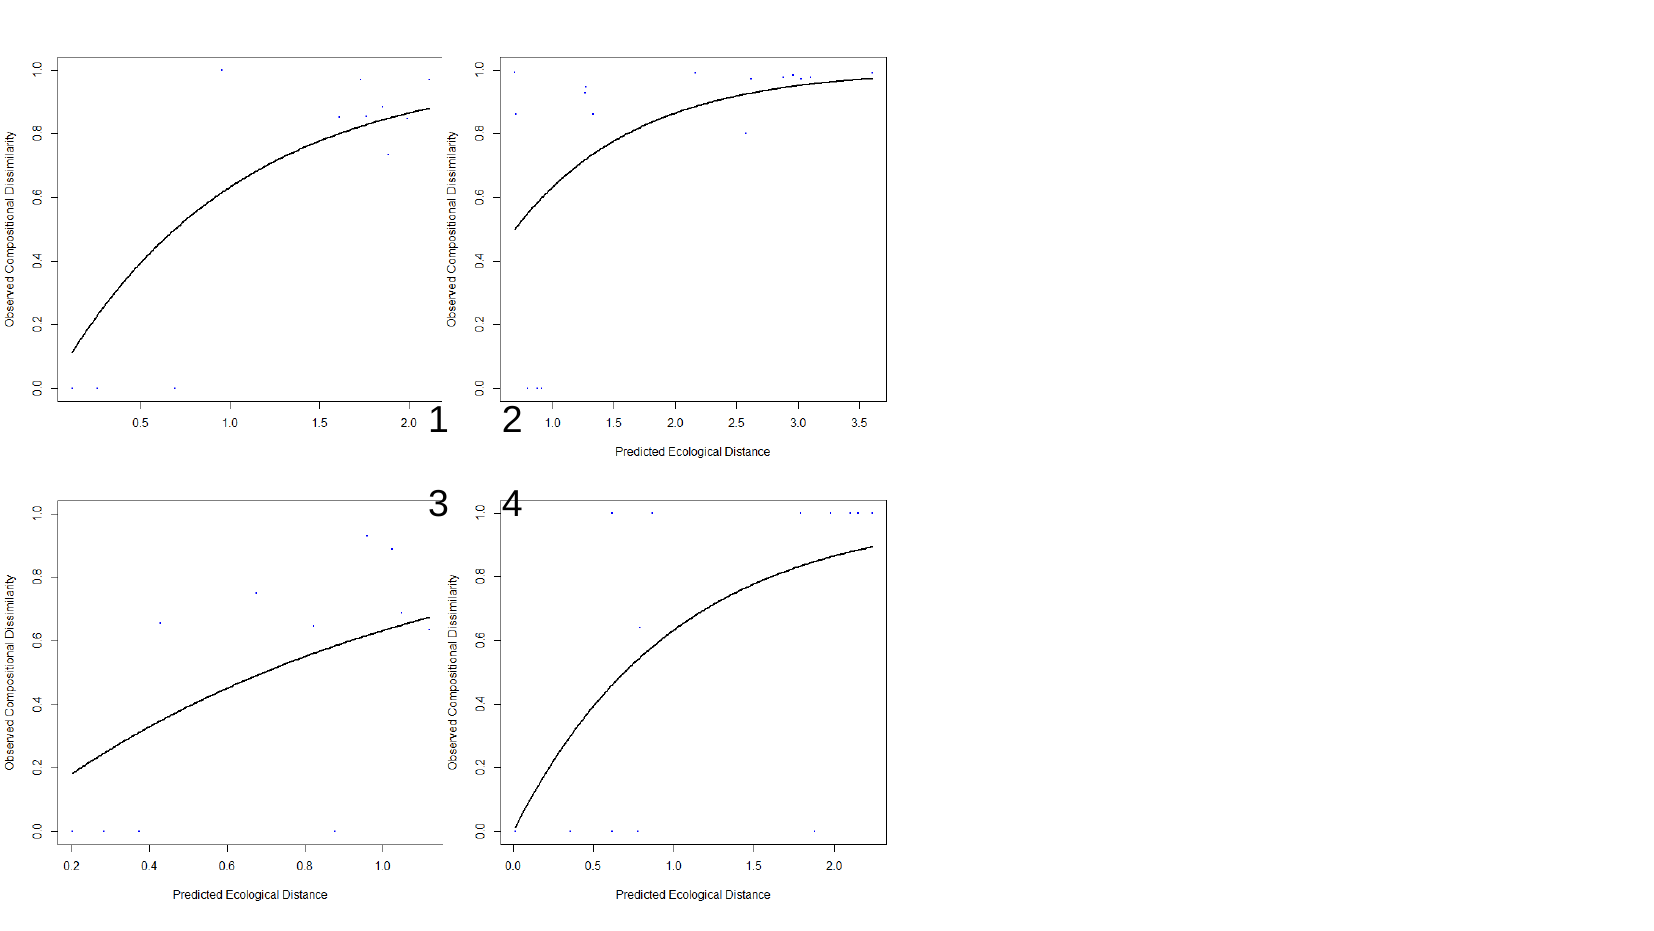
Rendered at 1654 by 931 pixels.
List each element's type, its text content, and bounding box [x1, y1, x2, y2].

text_box 1 2 3 4 [413, 390, 621, 532]
picture [0, 0, 916, 916]
